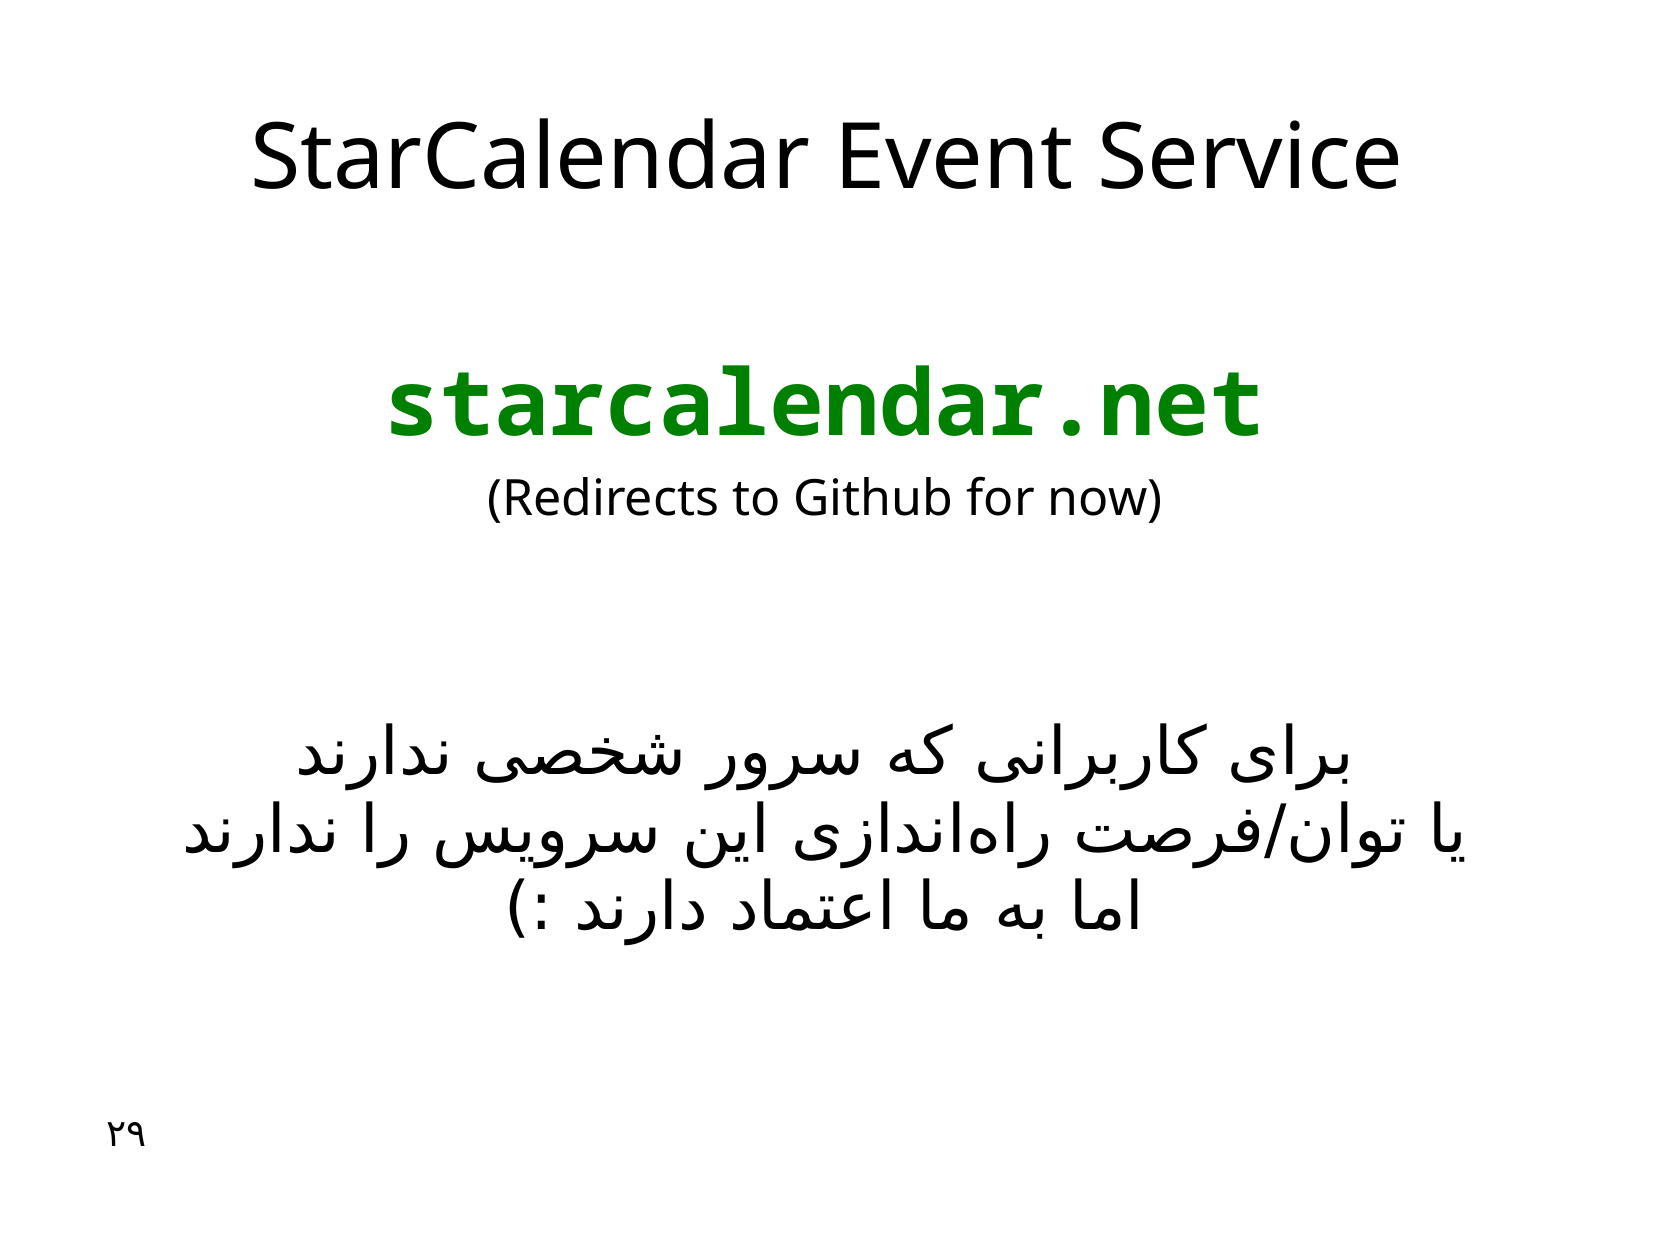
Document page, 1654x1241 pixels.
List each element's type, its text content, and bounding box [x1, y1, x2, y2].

text_box ۲۹ [91, 1104, 166, 1175]
text_box starcalendar.net (Redirects to Github for now) برای کاربرانی که سرور شخصی ندارند یا توان/فرصت راه‌اندازی این سرویس را ندارند اما به ما اعتماد دارند :) [135, 330, 1516, 959]
title StarCalendar Event Service [82, 49, 1571, 257]
